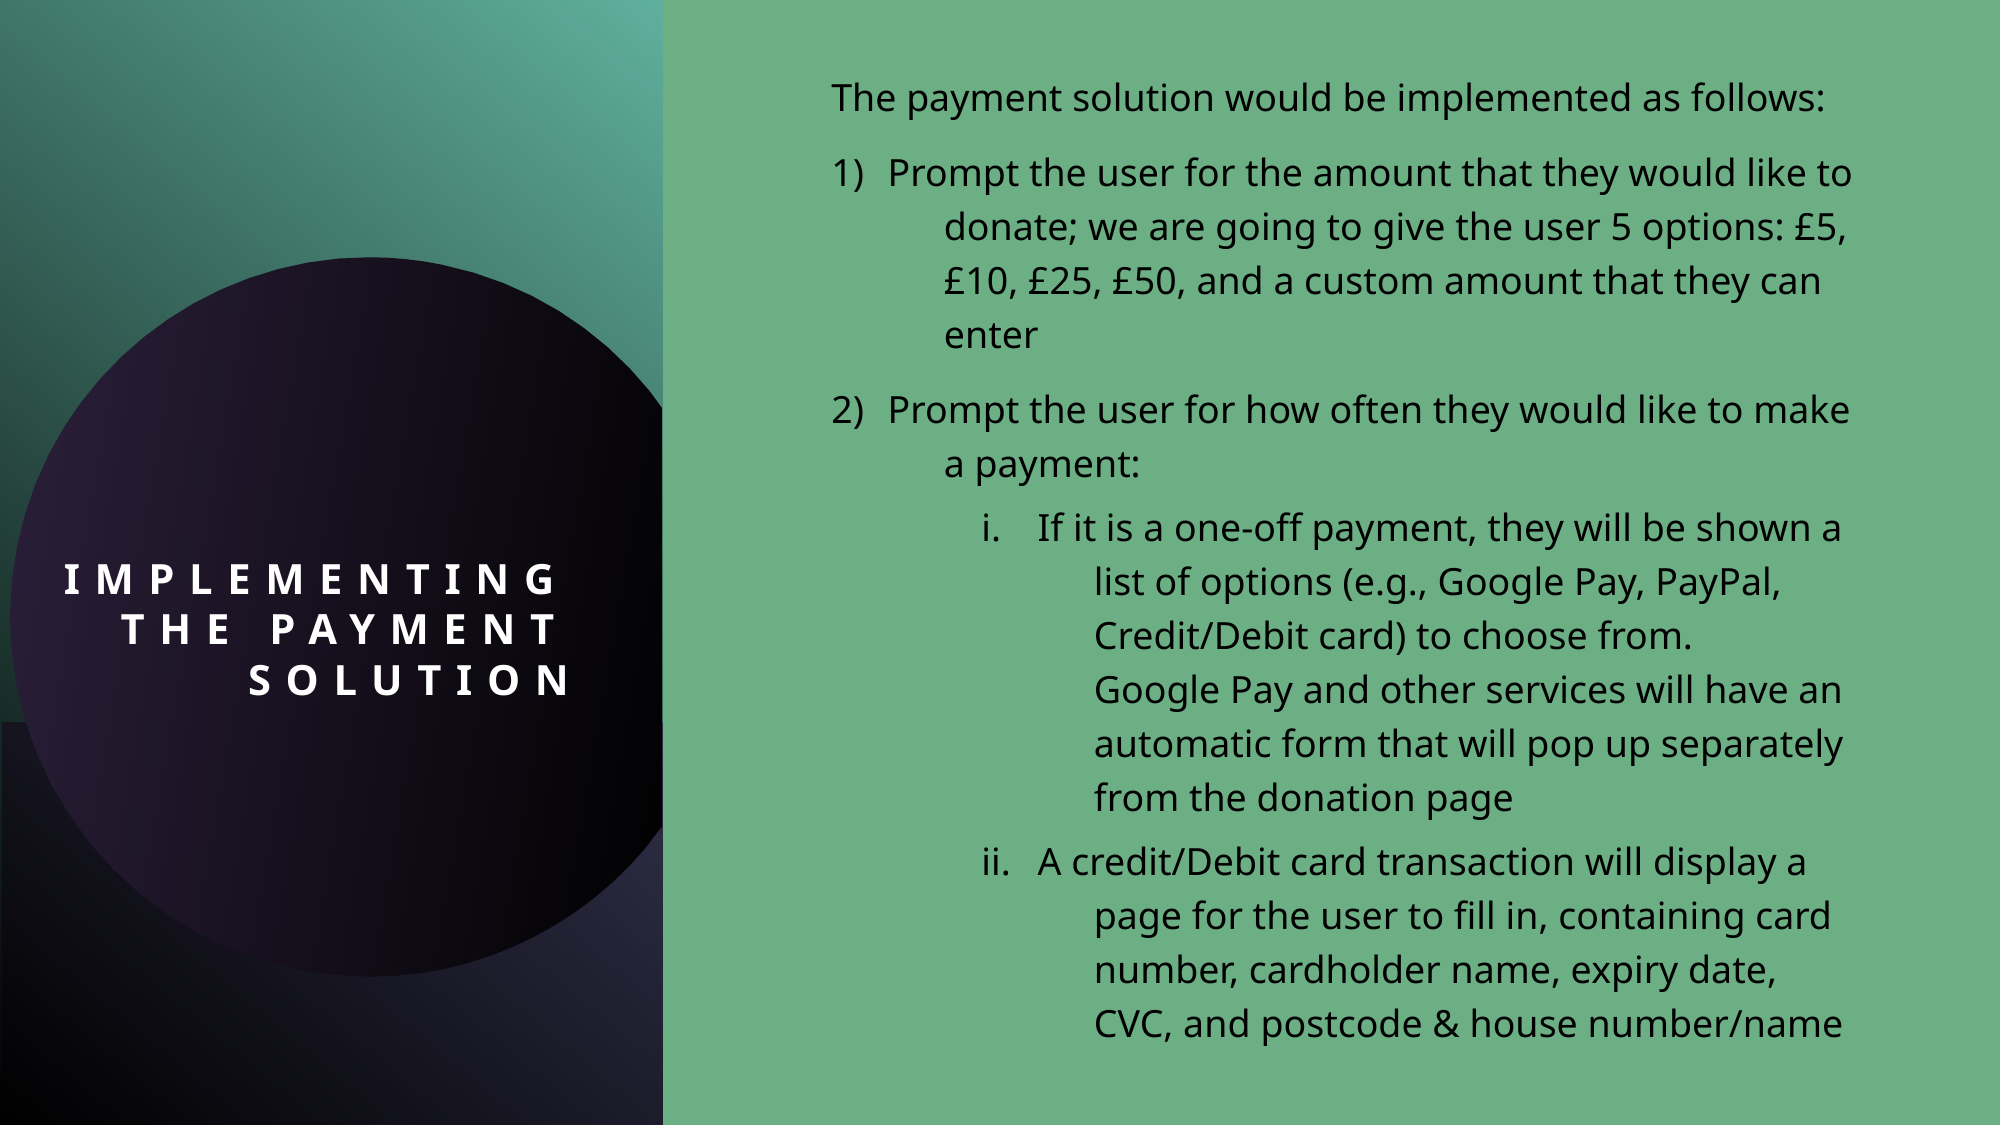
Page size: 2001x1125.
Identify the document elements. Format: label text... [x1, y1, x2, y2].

text_box [0, 0, 2000, 1125]
title Implementing the payment solution [63, 168, 638, 704]
list The payment solution would be implemented as follows: Prompt the user for the amount that they would like to donate; we are going to give the user 5 options: £5, £10, £25, £50, and a custom amount that they can enter Prompt the user for how often they would like to make a payment: If it is a one-off payment, they will be shown a list of options (e.g., Google Pay, PayPal, Credit/Debit card) to choose from. Google Pay and other services will have an automatic form that will pop up separately from the donation page A credit/Debit card transaction will display a page for the user to fill in, containing card number, cardholder name, expiry date, CVC, and postcode & house number/name [831, 65, 1861, 1125]
